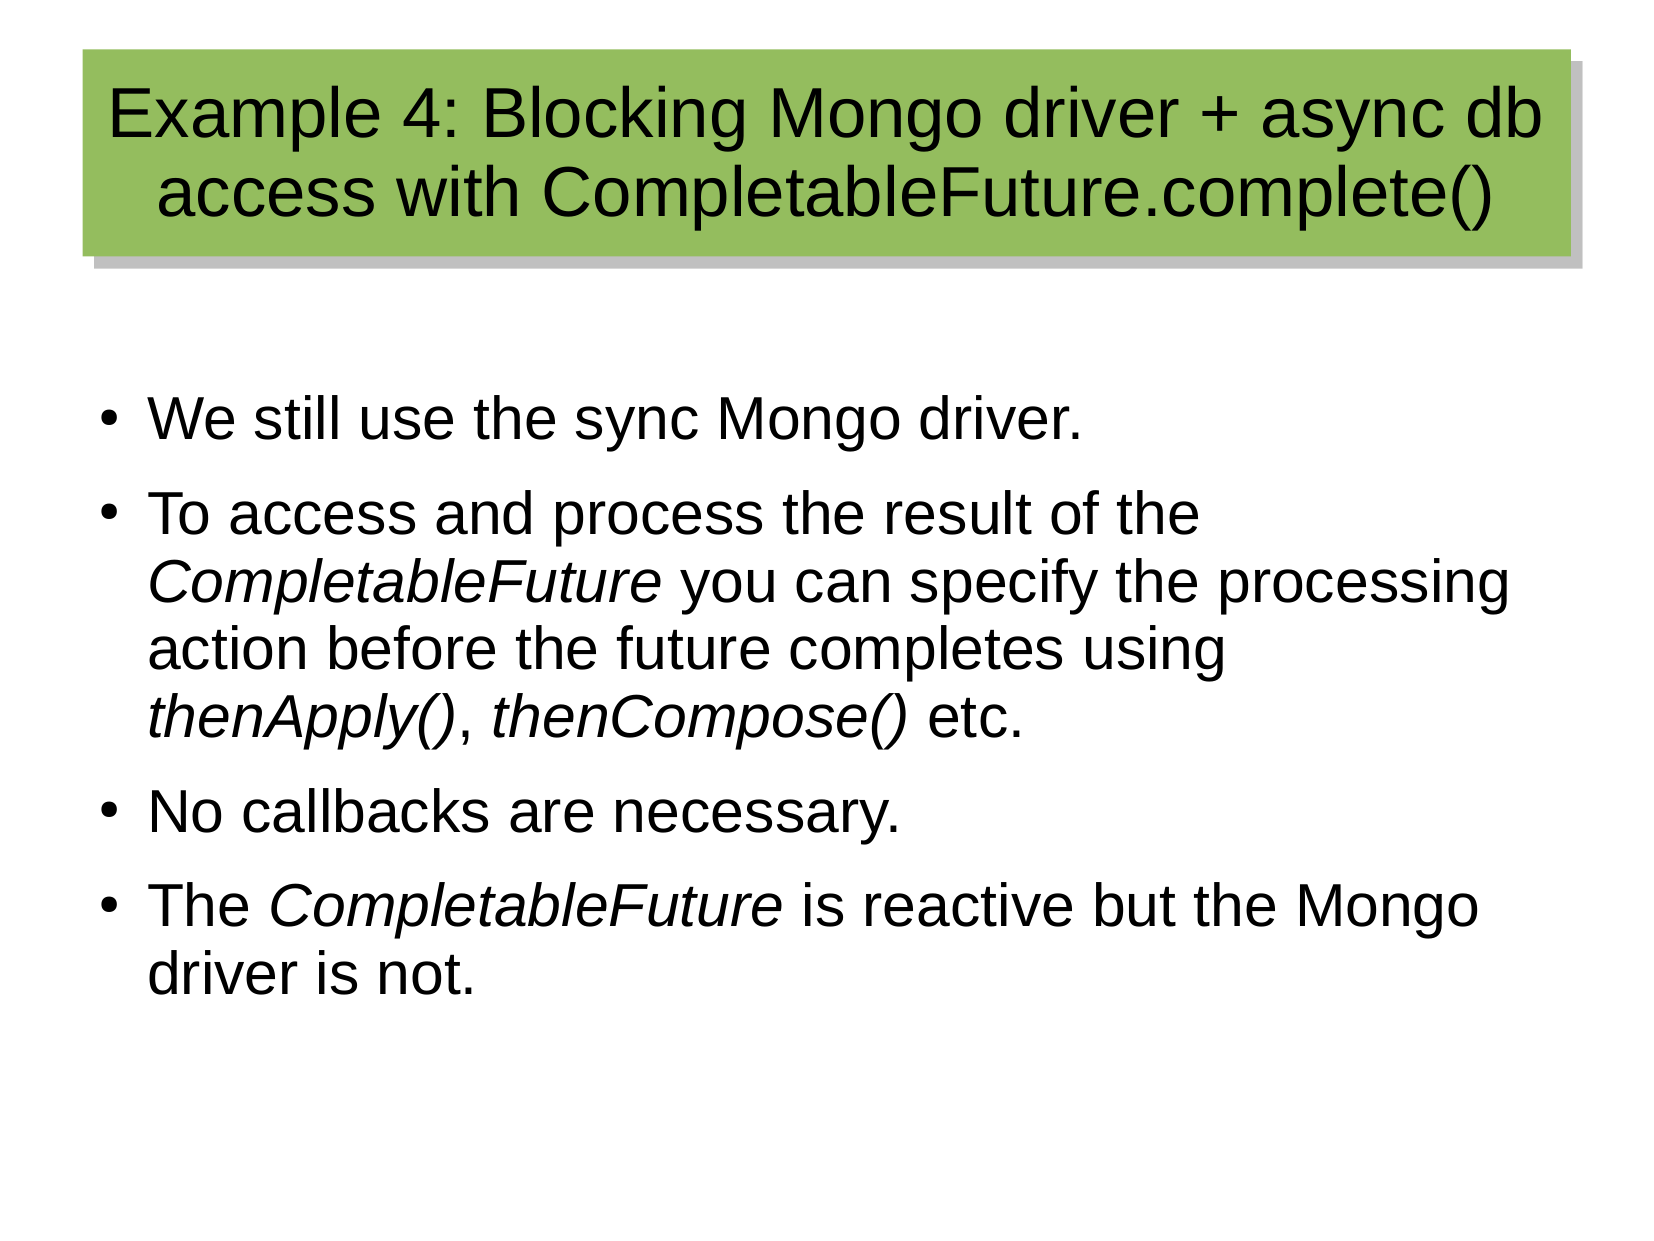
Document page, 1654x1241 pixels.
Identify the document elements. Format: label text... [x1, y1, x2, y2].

title Example 4: Blocking Mongo driver + async db access with CompletableFuture.complete() [82, 49, 1571, 257]
list We still use the sync Mongo driver. To access and process the result of the CompletableFuture you can specify the processing action before the future completes using thenApply(), thenCompose() etc. No callbacks are necessary. The CompletableFuture is reactive but the Mongo driver is not. [82, 290, 1571, 1010]
